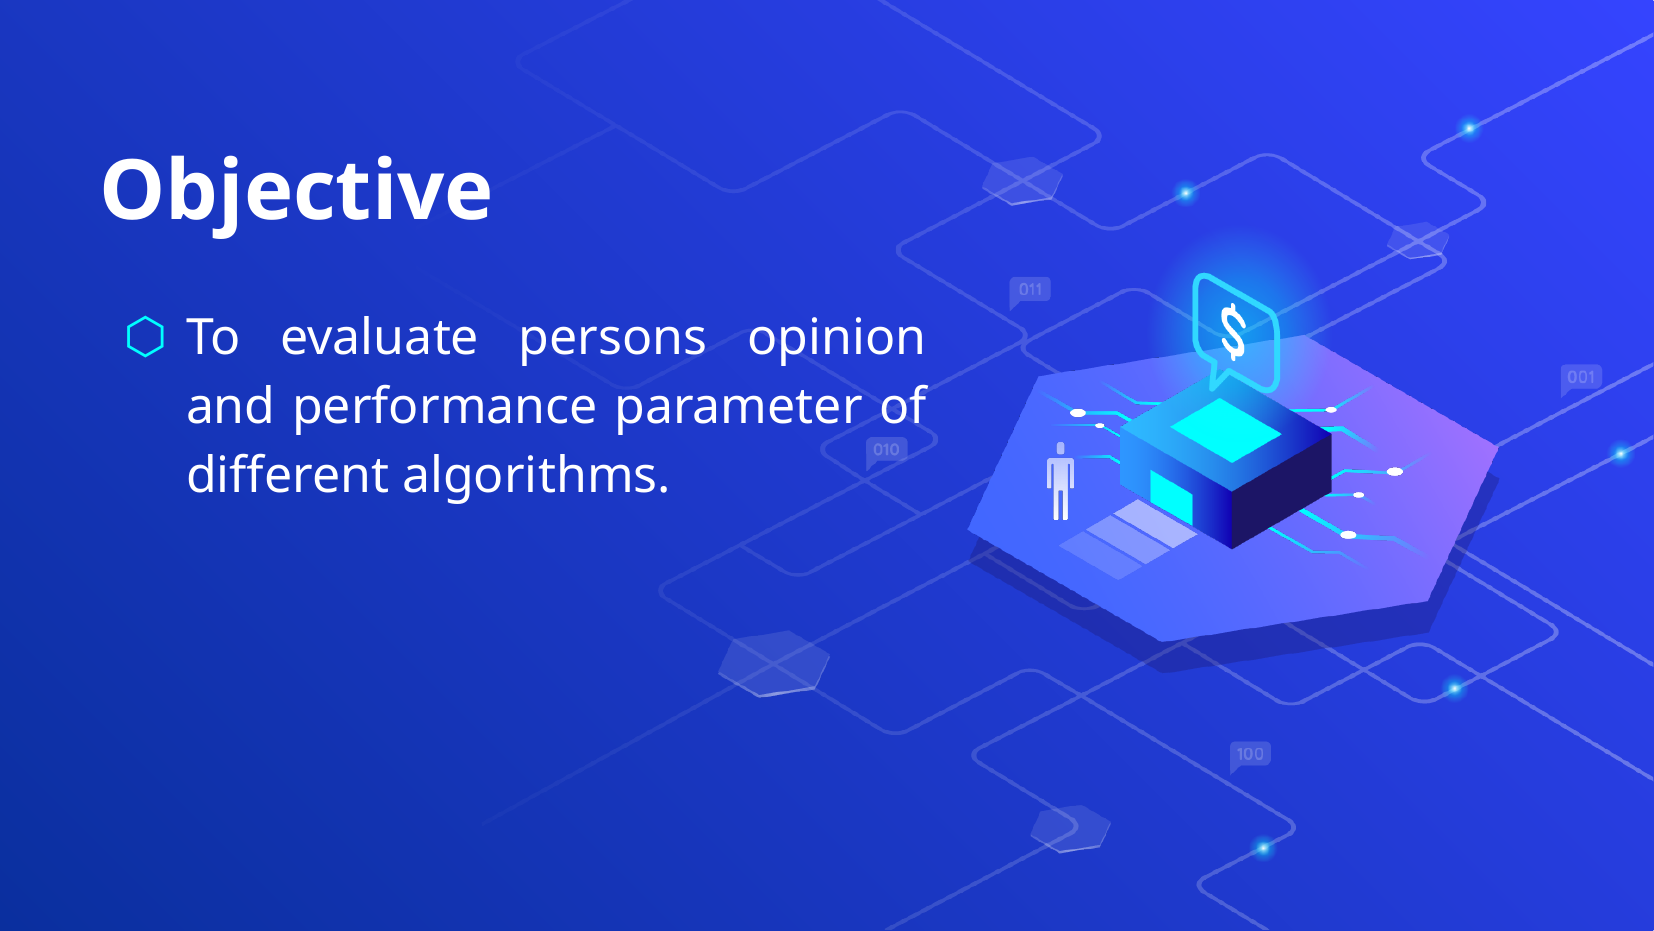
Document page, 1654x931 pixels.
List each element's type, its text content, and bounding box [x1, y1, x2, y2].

title Objective [99, 26, 871, 237]
picture [0, 0, 1654, 931]
list To evaluate persons opinion and performance parameter of different algorithms. [111, 295, 928, 616]
